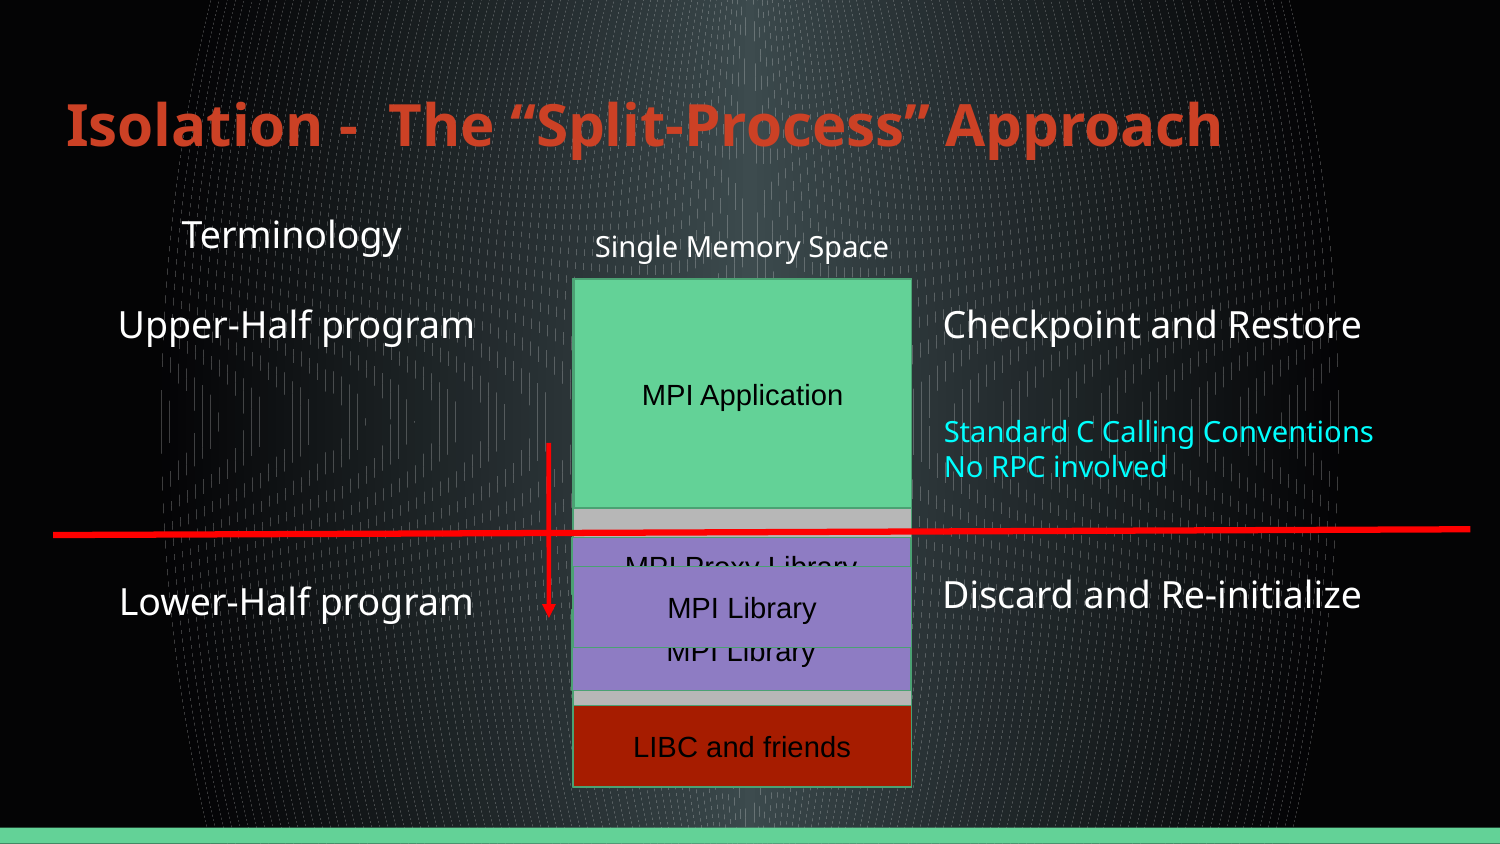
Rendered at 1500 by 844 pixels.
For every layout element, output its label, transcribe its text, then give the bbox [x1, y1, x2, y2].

list Upper-Half program [67, 279, 526, 509]
text_box [572, 278, 912, 529]
list Discard and Re-initialize [923, 548, 1382, 778]
text_box LIBC and friends [572, 705, 912, 787]
list Terminology [166, 189, 427, 271]
text_box Single Memory Space [572, 213, 912, 271]
title Isolation - The “Split-Process” Approach [51, 72, 1449, 167]
text_box MPI Application [573, 279, 912, 509]
text_box MPI Proxy Library [571, 537, 911, 595]
text_box [585, 535, 912, 566]
text_box [572, 648, 912, 705]
text_box MPI Library [571, 609, 911, 691]
list Checkpoint and Restore [923, 279, 1382, 509]
list Lower-Half program [67, 555, 526, 785]
text_box Standard C Calling Conventions No RPC involved [928, 398, 1396, 524]
text_box MPI Library [572, 566, 912, 648]
